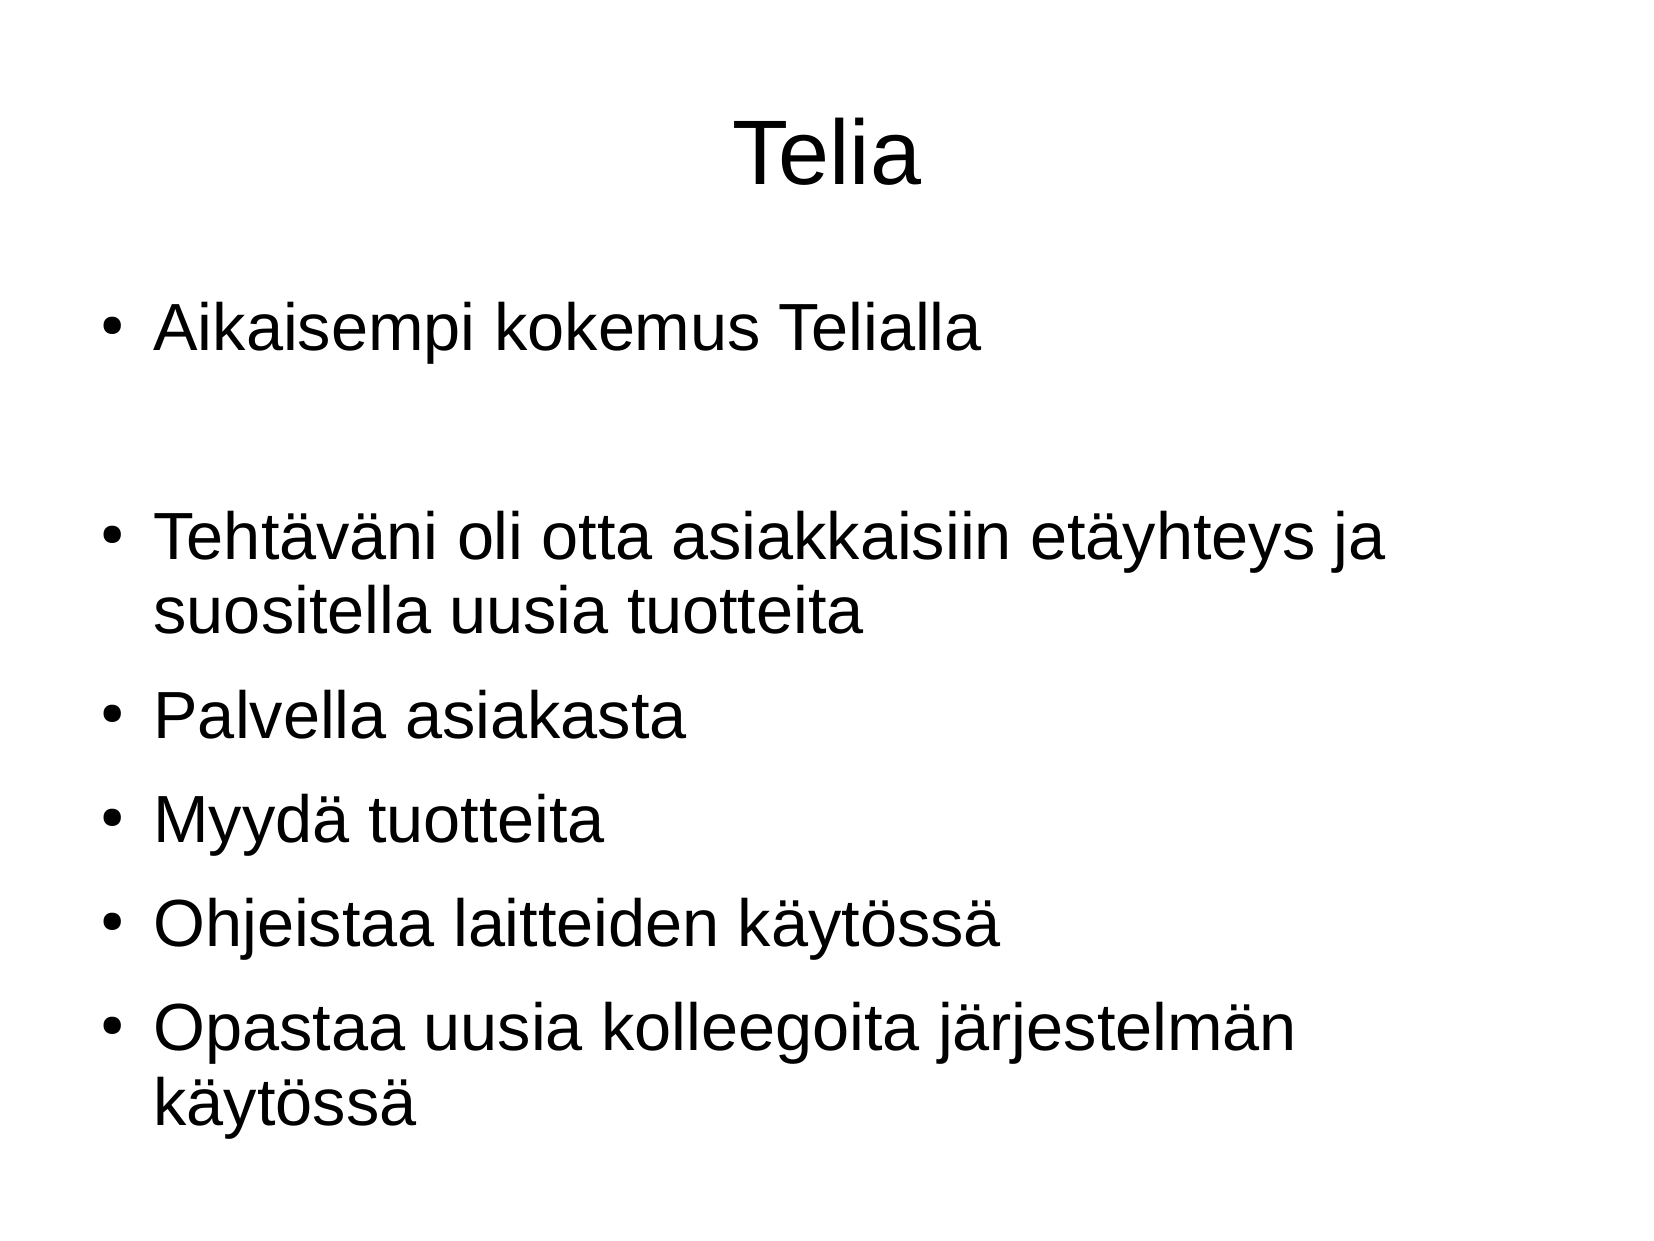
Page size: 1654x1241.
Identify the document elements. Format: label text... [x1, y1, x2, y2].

list Aikaisempi kokemus Telialla Tehtäväni oli otta asiakkaisiin etäyhteys ja suositella uusia tuotteita Palvella asiakasta Myydä tuotteita Ohjeistaa laitteiden käytössä Opastaa uusia kolleegoita järjestelmän käytössä [82, 290, 1571, 1136]
title Telia [82, 49, 1571, 257]
